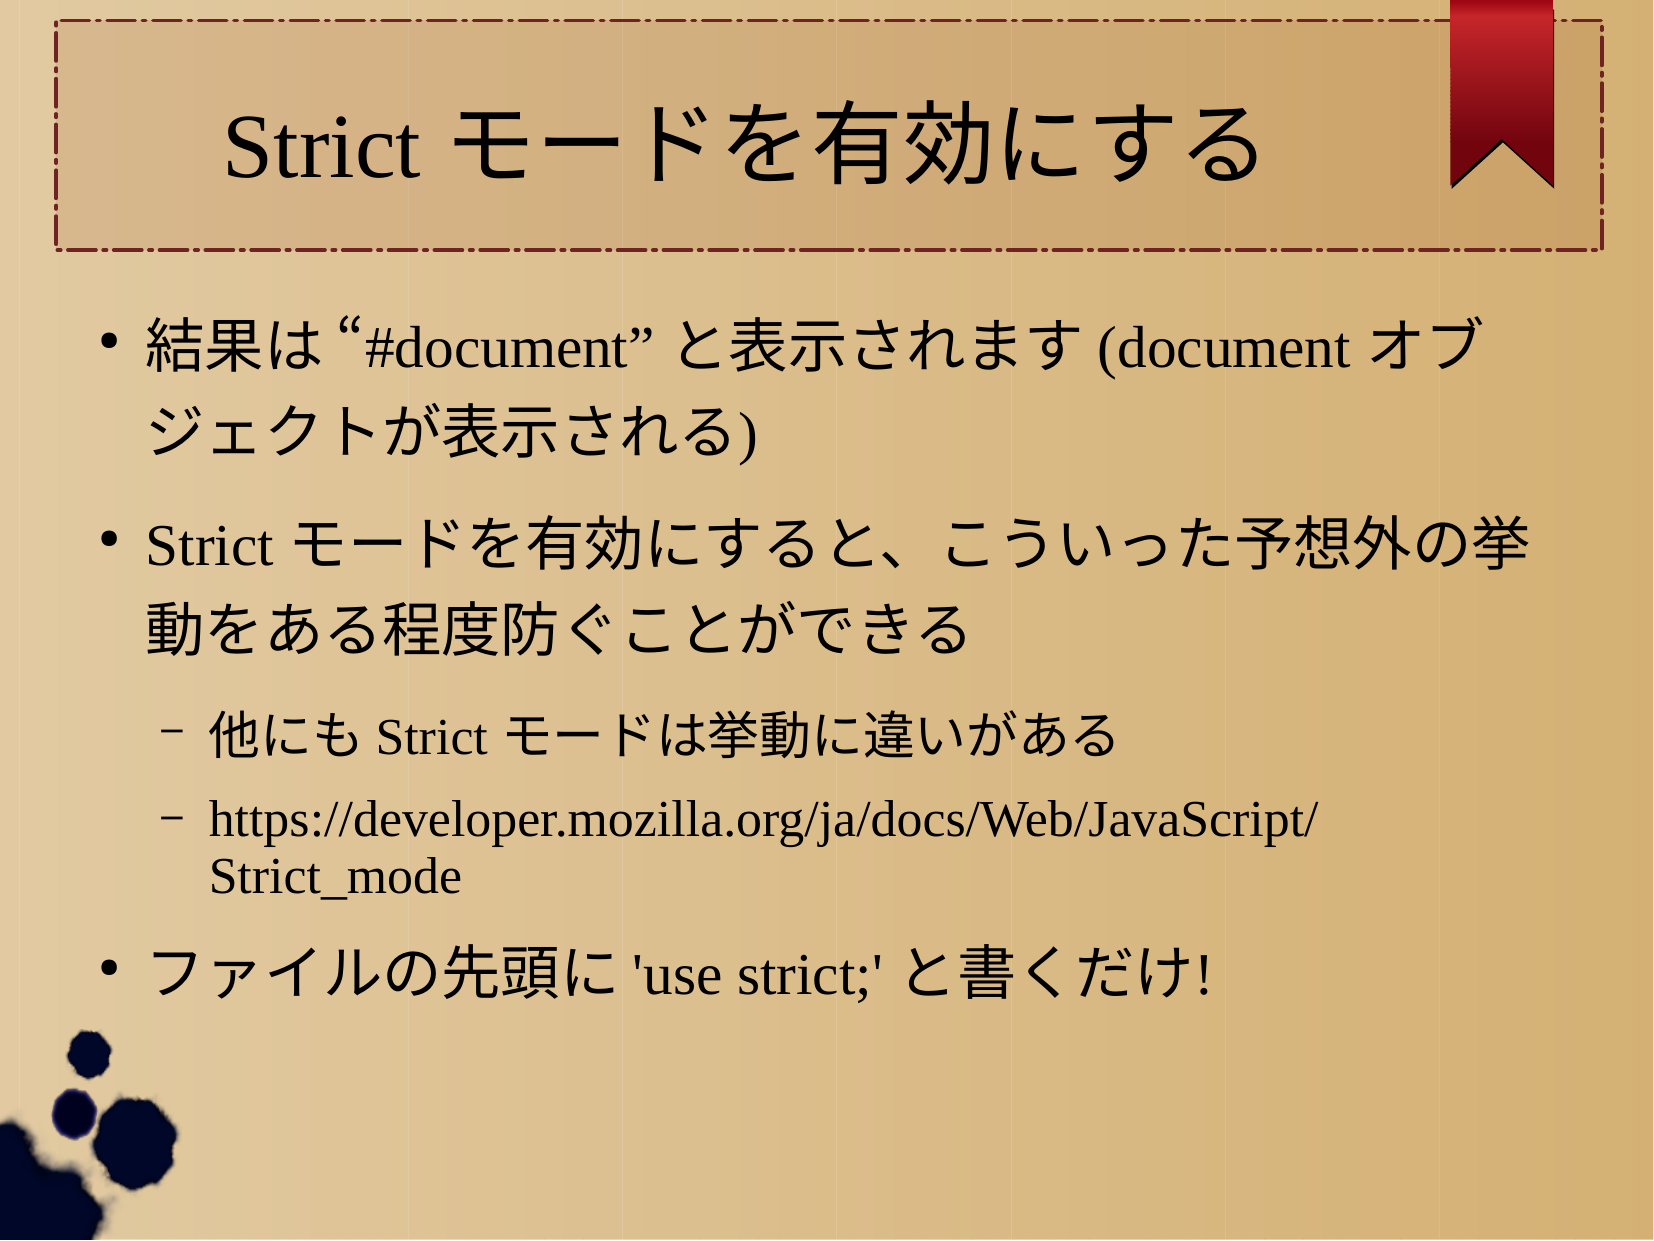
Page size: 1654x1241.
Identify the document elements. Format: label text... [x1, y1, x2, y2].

list 結果は “#document” と表示されます (document オブジェクトが表示される) Strict モードを有効にすると、こういった予想外の挙動をある程度防ぐことができる 他にも Strict モードは挙動に違いがある https://developer.mozilla.org/ja/docs/Web/JavaScript/Strict_mode ファイルの先頭に 'use strict;' と書くだけ! [82, 299, 1571, 1019]
title Strict モードを有効にする [82, 47, 1412, 229]
